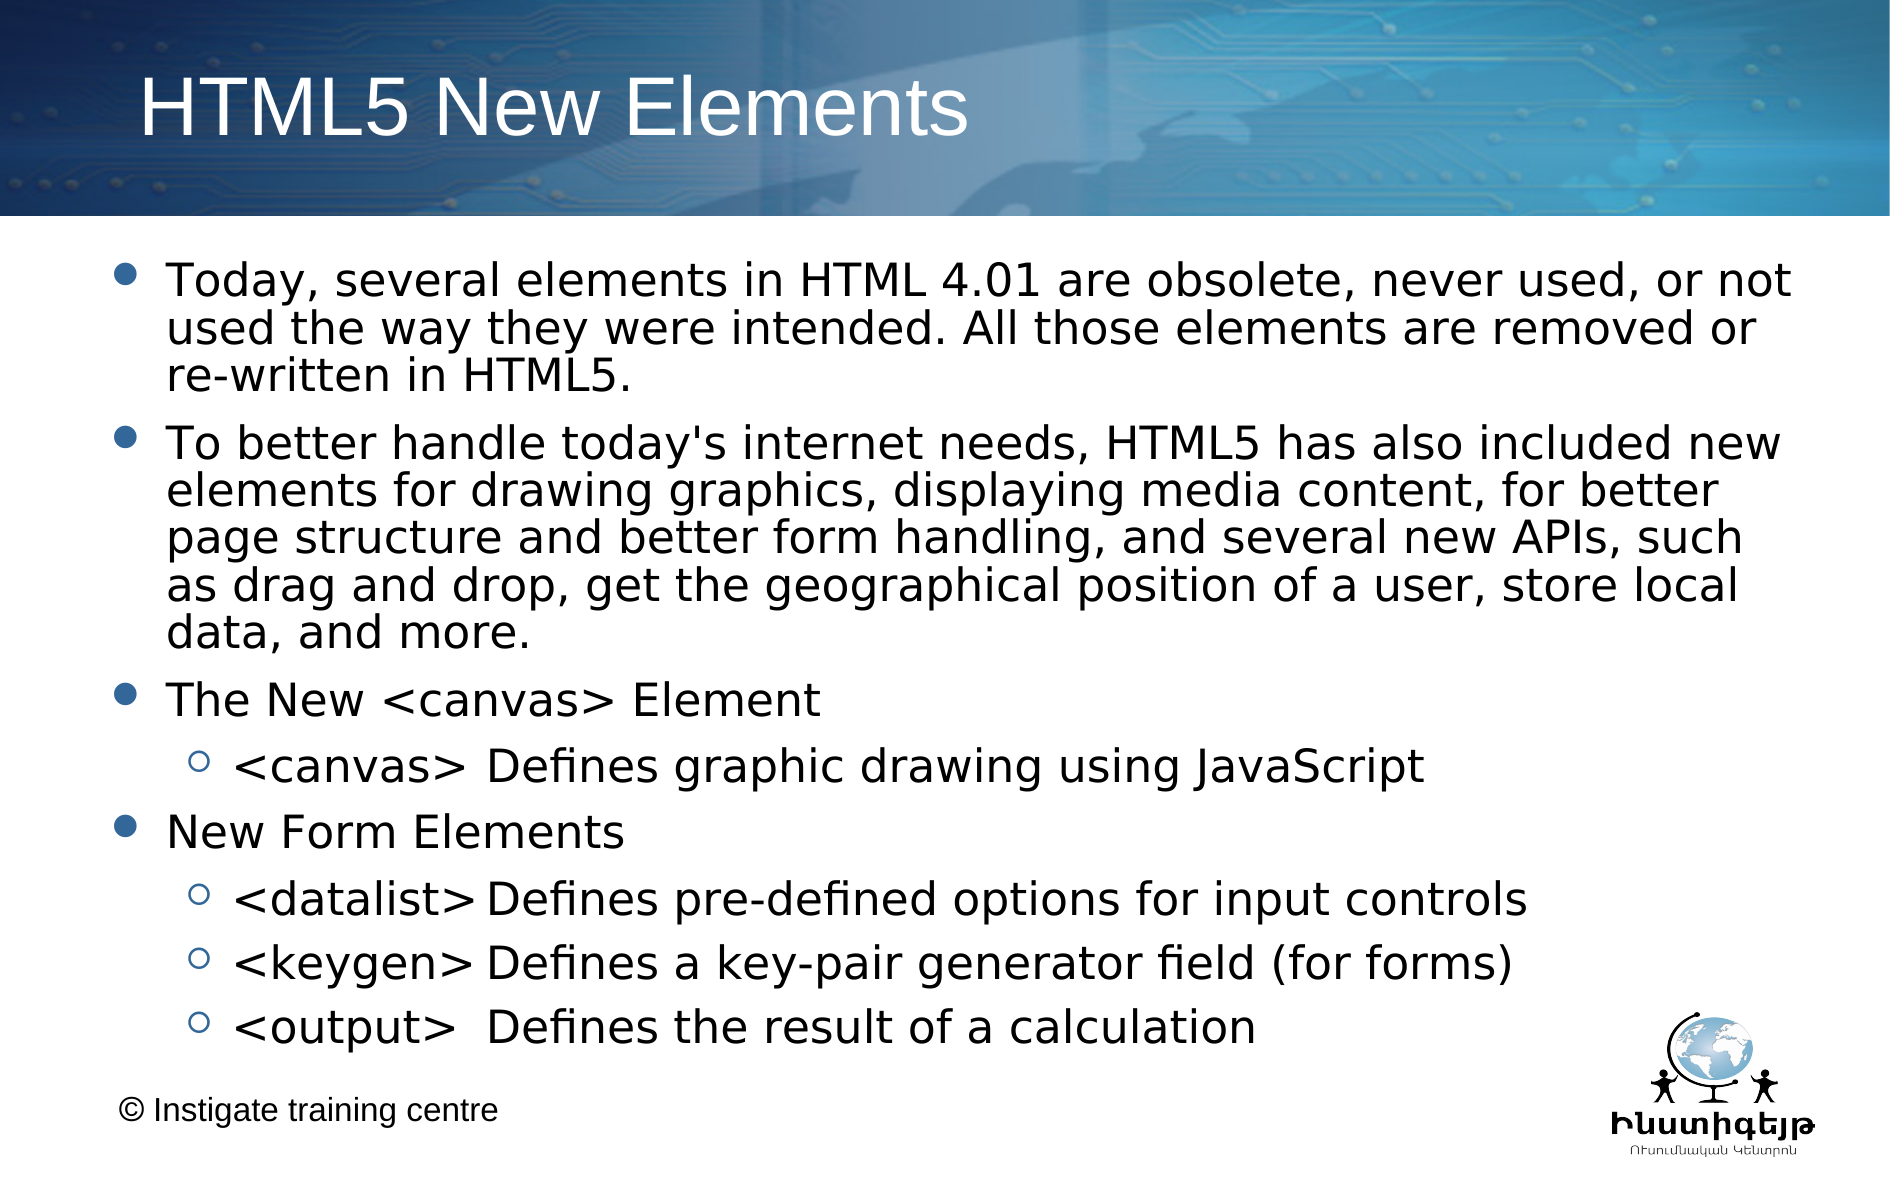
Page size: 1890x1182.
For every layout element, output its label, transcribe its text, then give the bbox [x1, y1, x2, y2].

list Today, several elements in HTML 4.01 are obsolete, never used, or not used the way they were intended. All those elements are removed or re-written in HTML5. To better handle today's internet needs, HTML5 has also included new elements for drawing graphics, displaying media content, for better page structure and better form handling, and several new APIs, such as drag and drop, get the geographical position of a user, store local data, and more. The New <canvas> Element <canvas> Defines graphic drawing using JavaScript New Form Elements <datalist> Defines pre-defined options for input controls <keygen> Defines a key-pair generator field (for forms) <output> Defines the result of a calculation [110, 258, 1801, 285]
picture [0, 0, 1890, 216]
picture [1612, 1012, 1815, 1157]
